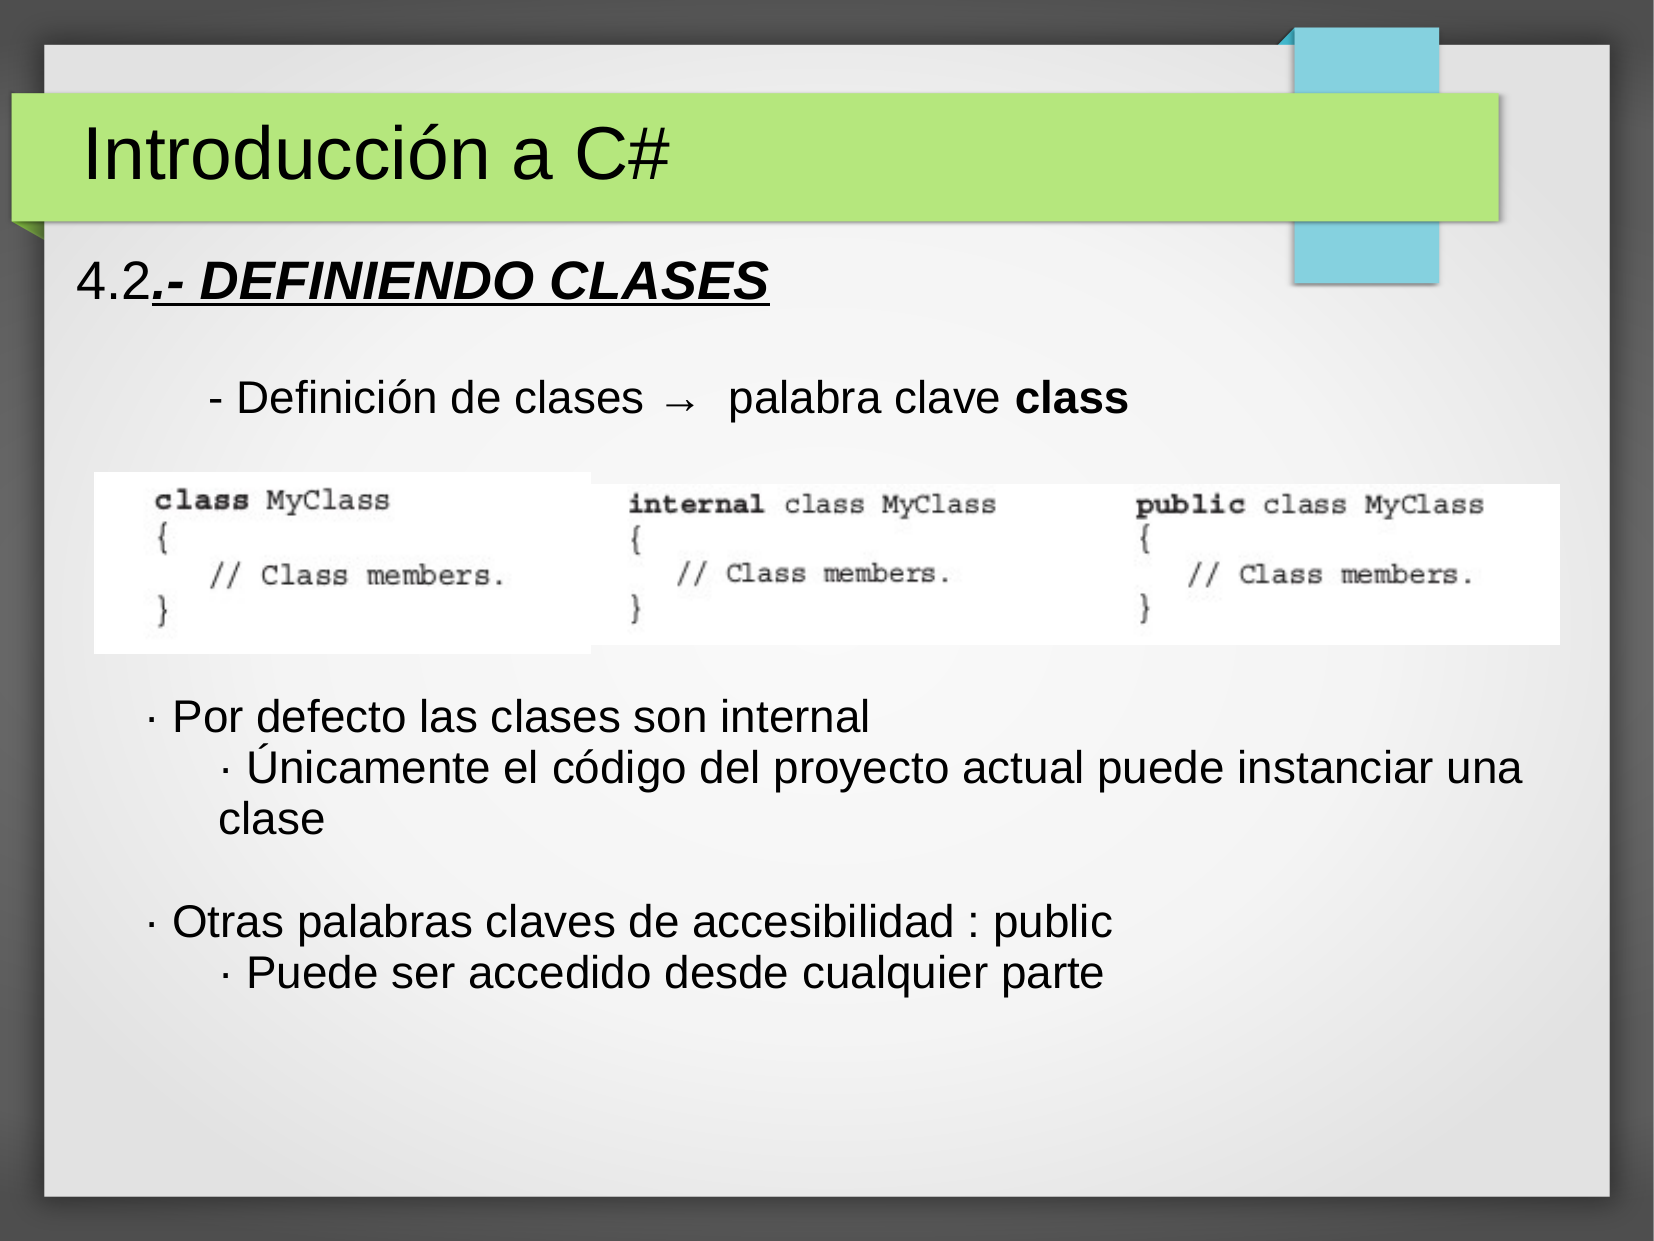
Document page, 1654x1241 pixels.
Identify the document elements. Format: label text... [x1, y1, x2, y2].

subtitle 4.2.- DEFINIENDO CLASES - Definición de clases → palabra clave class [61, 250, 1550, 424]
text_box · Por defecto las clases son internal · Únicamente el código del proyecto actual puede instanciar una clase · Otras palabras claves de accesibilidad : public · Puede ser accedido desde cualquier parte [70, 690, 1560, 999]
picture [0, 0, 1654, 1241]
title Introducción a C# [82, 94, 1264, 213]
